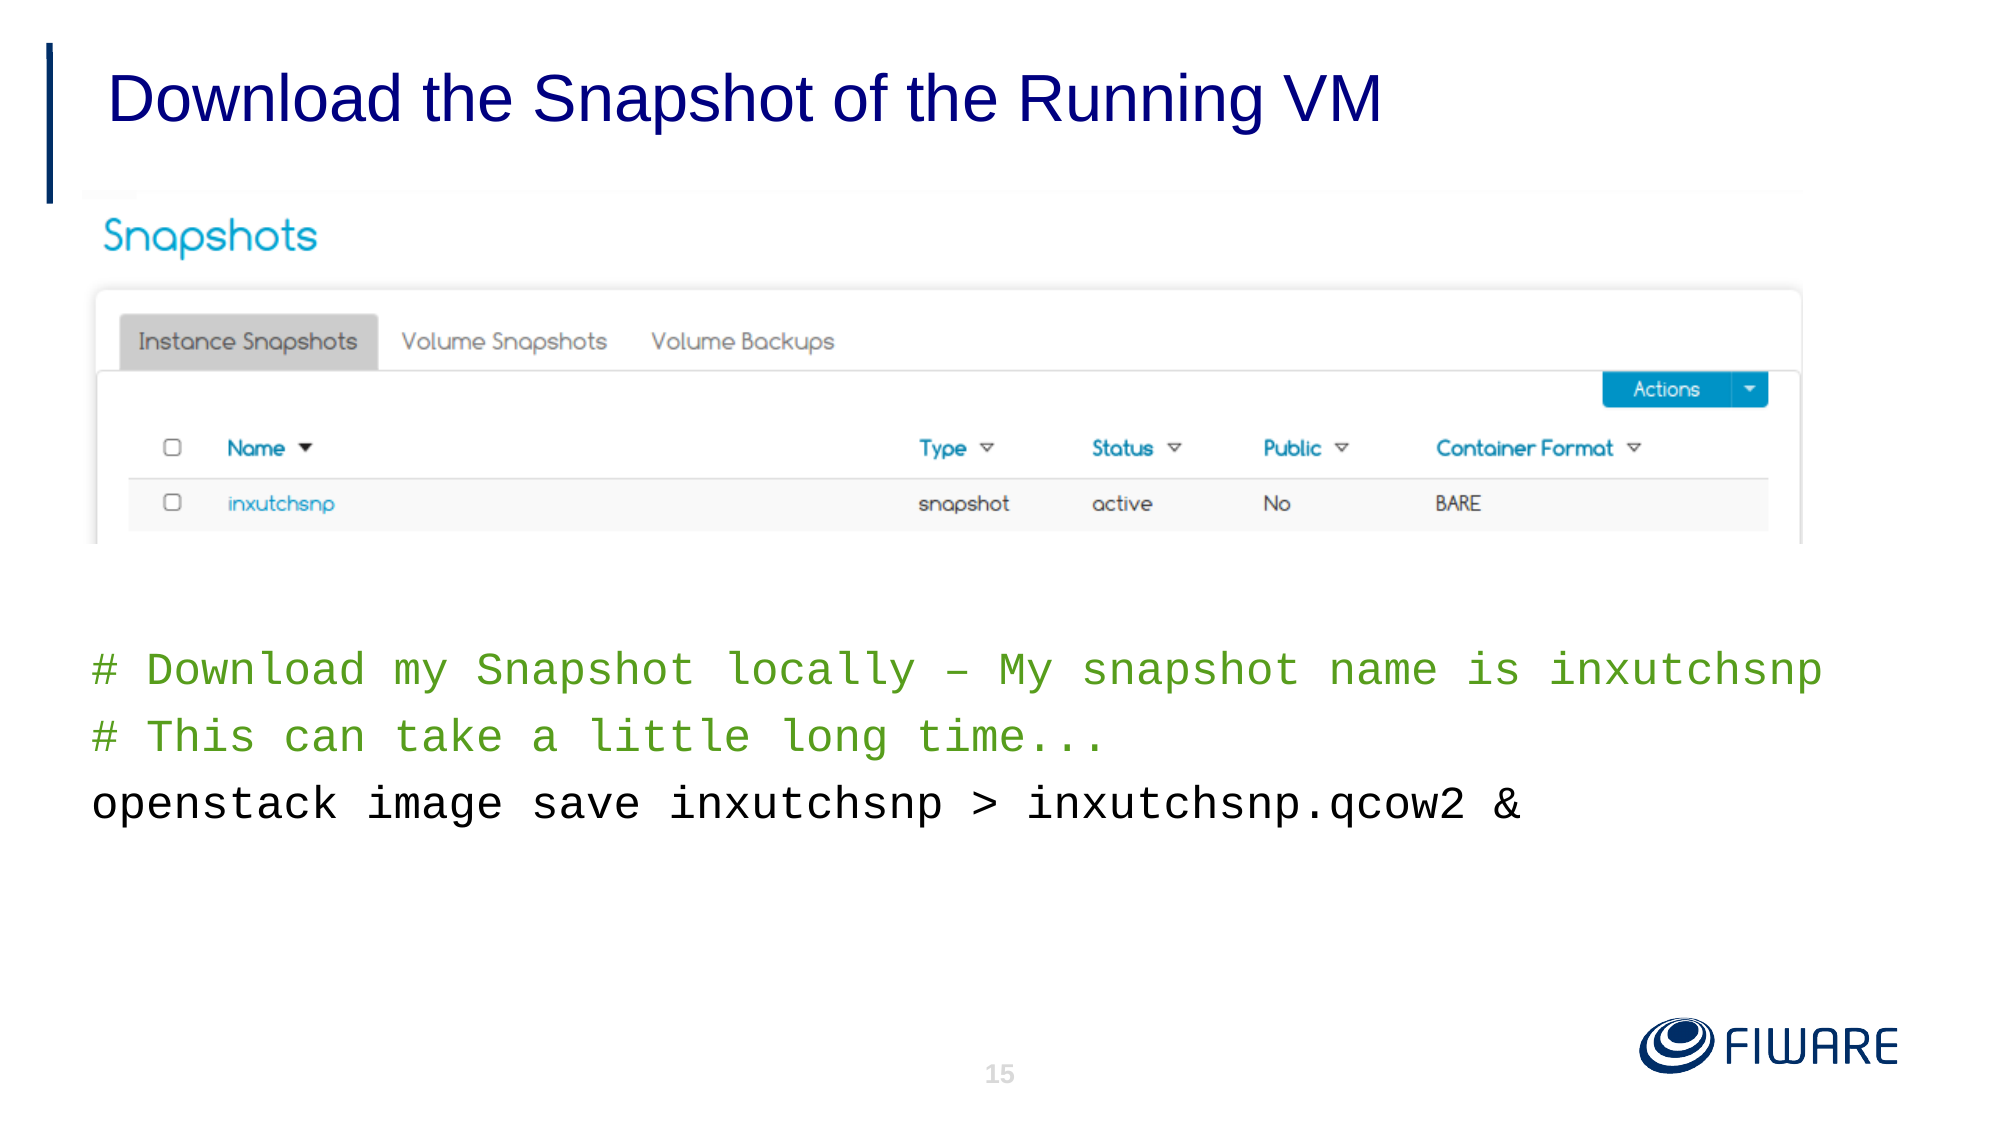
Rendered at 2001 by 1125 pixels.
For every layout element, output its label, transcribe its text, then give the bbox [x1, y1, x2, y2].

picture [1635, 1012, 1905, 1077]
text_box # Download my Snapshot locally – My snapshot name is inxutchsnp # This can take a little long time... openstack image save inxutchsnp > inxutchsnp.qcow2 & [76, 631, 1902, 897]
title Download the Snapshot of the Running VM [92, 47, 1704, 166]
picture [82, 190, 1803, 544]
slide_number <number> [887, 1042, 1113, 1103]
